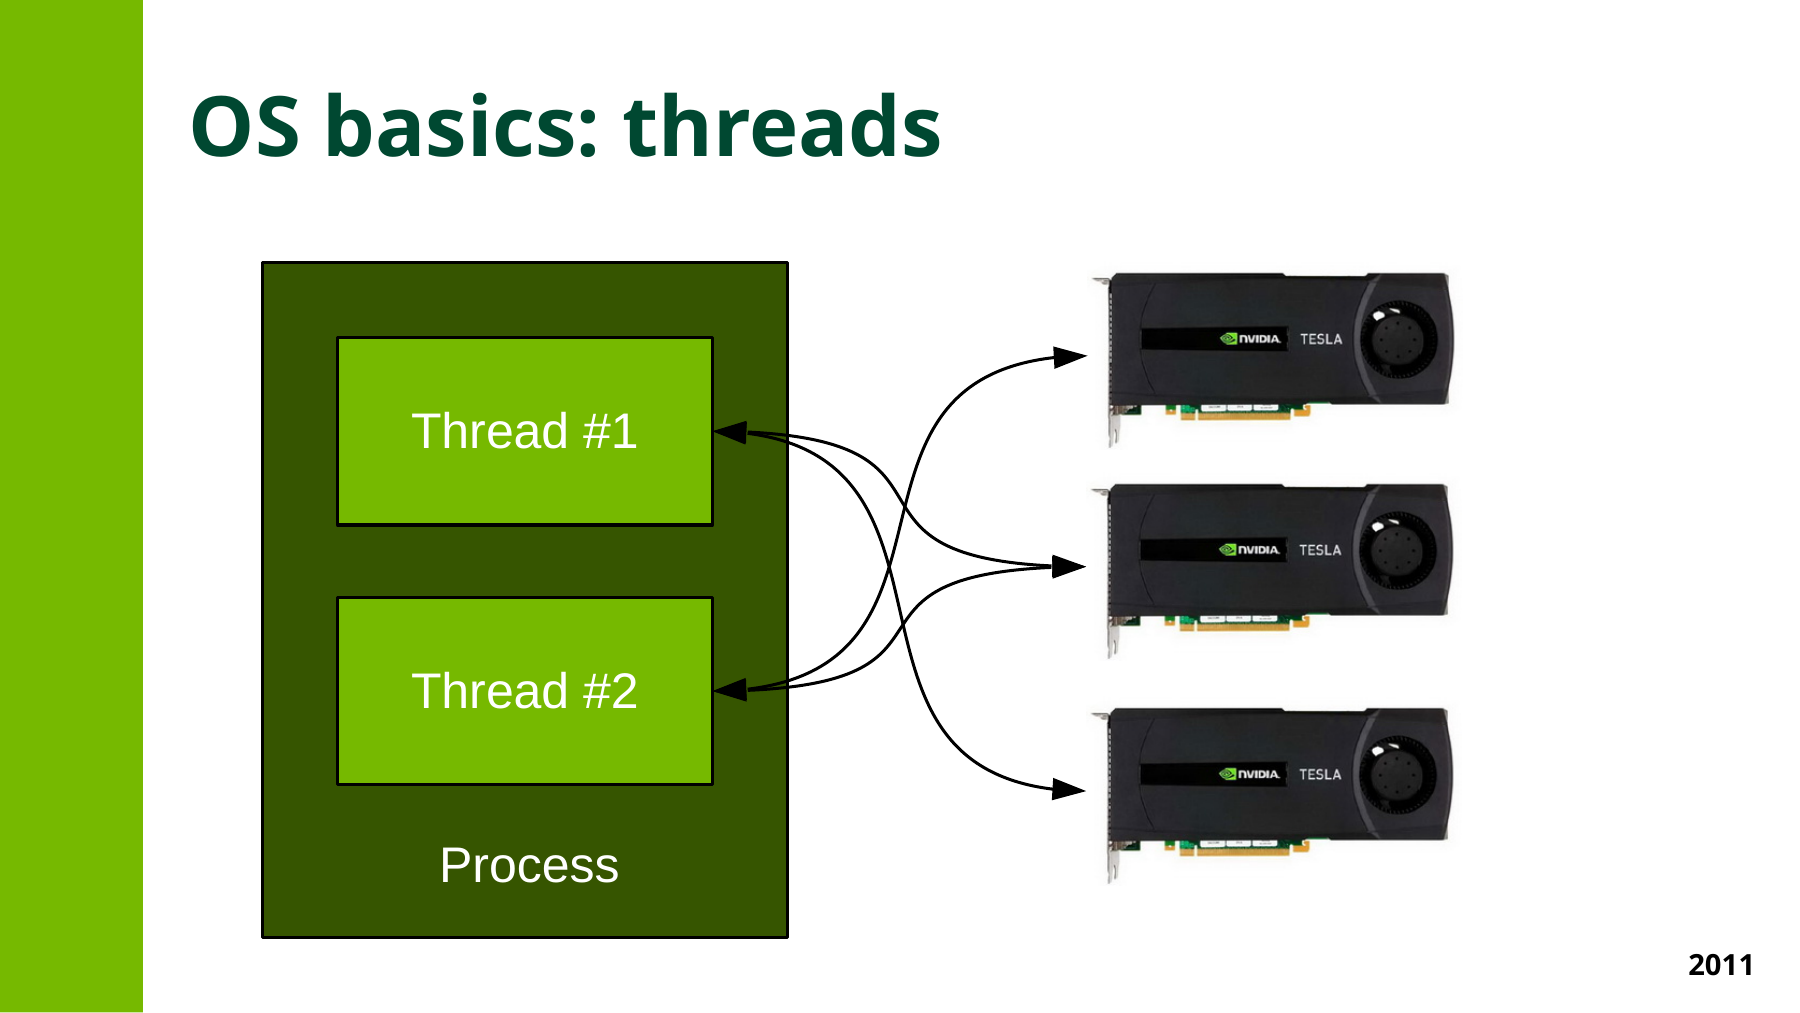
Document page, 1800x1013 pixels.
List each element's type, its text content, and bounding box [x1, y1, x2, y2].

picture [1086, 472, 1462, 661]
text_box [262, 262, 788, 938]
text_box Process [424, 829, 635, 901]
text_box Thread #2 [337, 597, 713, 785]
text_box [775, 436, 788, 440]
text_box Thread #1 [337, 337, 713, 526]
picture [1087, 261, 1463, 451]
picture [1086, 696, 1462, 886]
title OS basics: threads [188, 40, 1733, 211]
